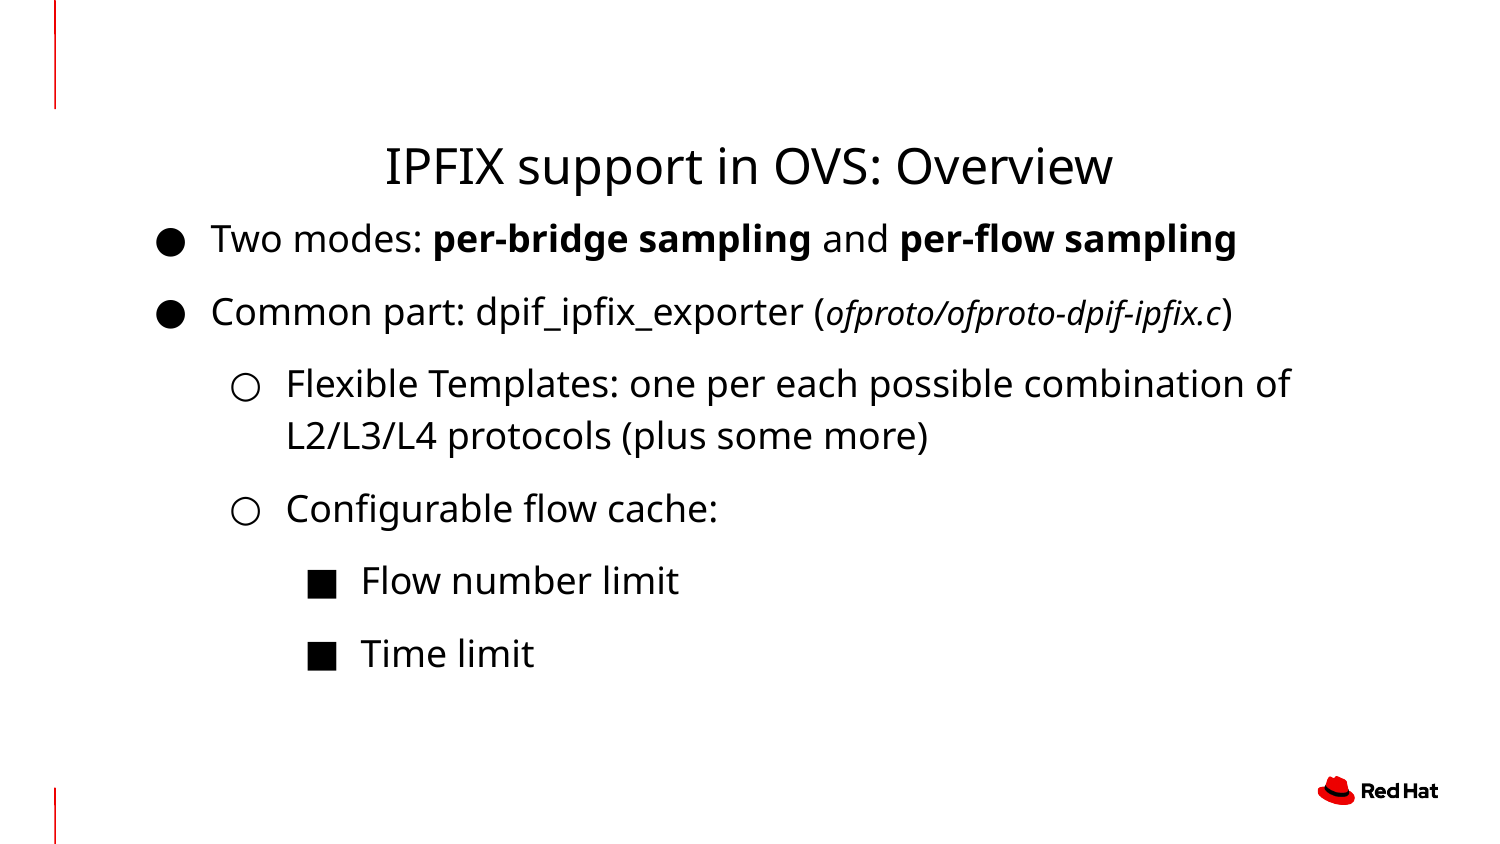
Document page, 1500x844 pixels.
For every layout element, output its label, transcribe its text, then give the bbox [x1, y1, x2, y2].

title IPFIX support in OVS: Overview [215, 116, 1285, 186]
text_box Two modes: per-bridge sampling and per-flow sampling Common part: dpif_ipfix_exporter (ofproto/ofproto-dpif-ipfix.c) Flexible Templates: one per each possible combination of L2/L3/L4 protocols (plus some more) Configurable flow cache: Flow number limit Time limit [135, 208, 1365, 701]
picture [1317, 776, 1438, 805]
